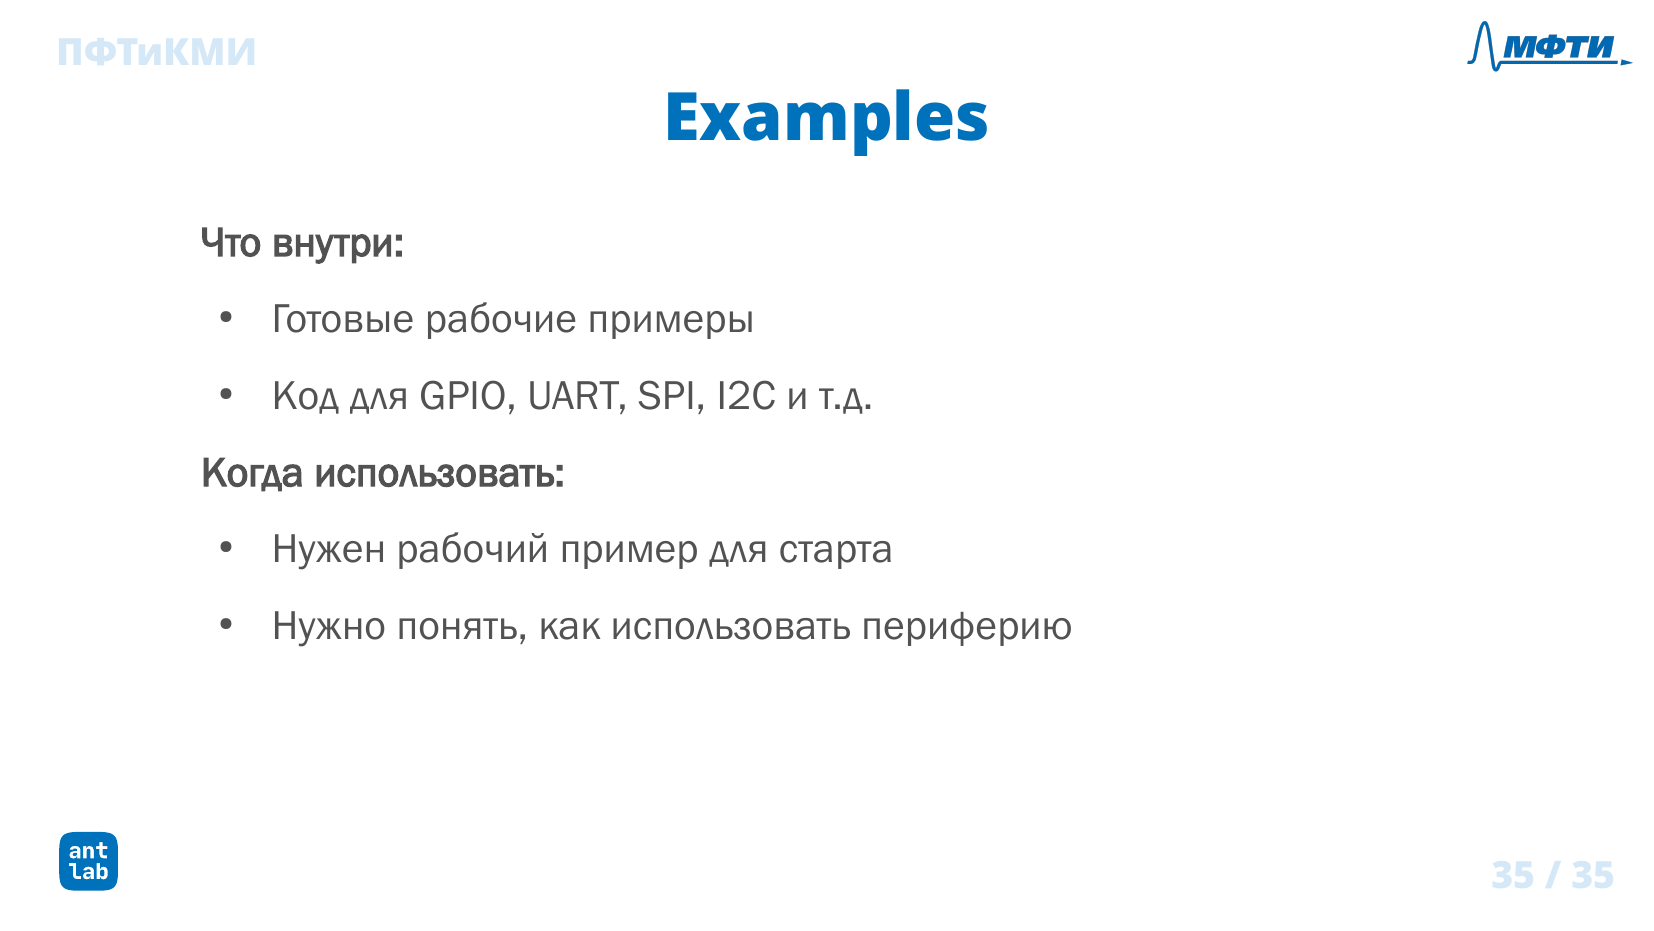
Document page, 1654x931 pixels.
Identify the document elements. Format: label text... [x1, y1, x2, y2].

title Examples [82, 37, 1571, 193]
picture [1446, 0, 1654, 93]
list Что внутри: Готовые рабочие примеры Код для GPIO, UART, SPI, I2C и т.д. Когда использовать: Нужен рабочий пример для старта Нужно понять, как использовать периферию [200, 217, 1595, 758]
